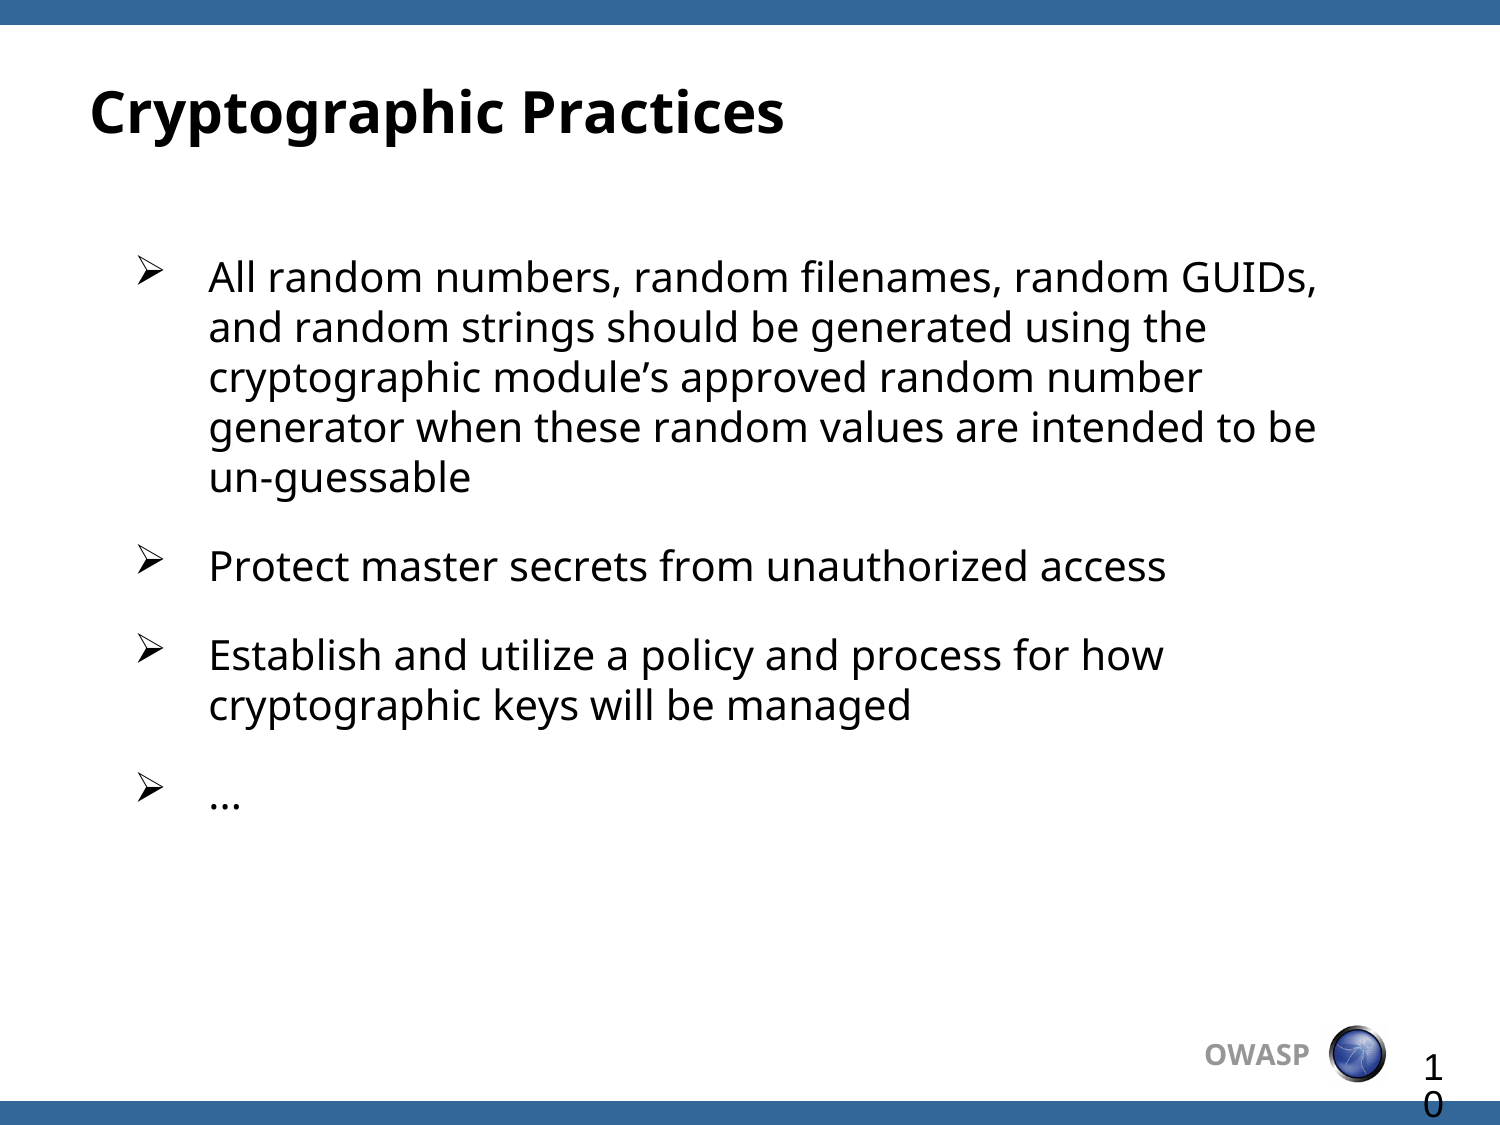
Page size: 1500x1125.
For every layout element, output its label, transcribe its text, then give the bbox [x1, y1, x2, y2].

list All random numbers, random filenames, random GUIDs, and random strings should be generated using the cryptographic module’s approved random number generator when these random values are intended to be un-guessable Protect master secrets from unauthorized access Establish and utilize a policy and process for how cryptographic keys will be managed ... [81, 242, 1388, 951]
title Cryptographic Practices [75, 45, 1426, 176]
picture [1325, 1024, 1388, 1083]
